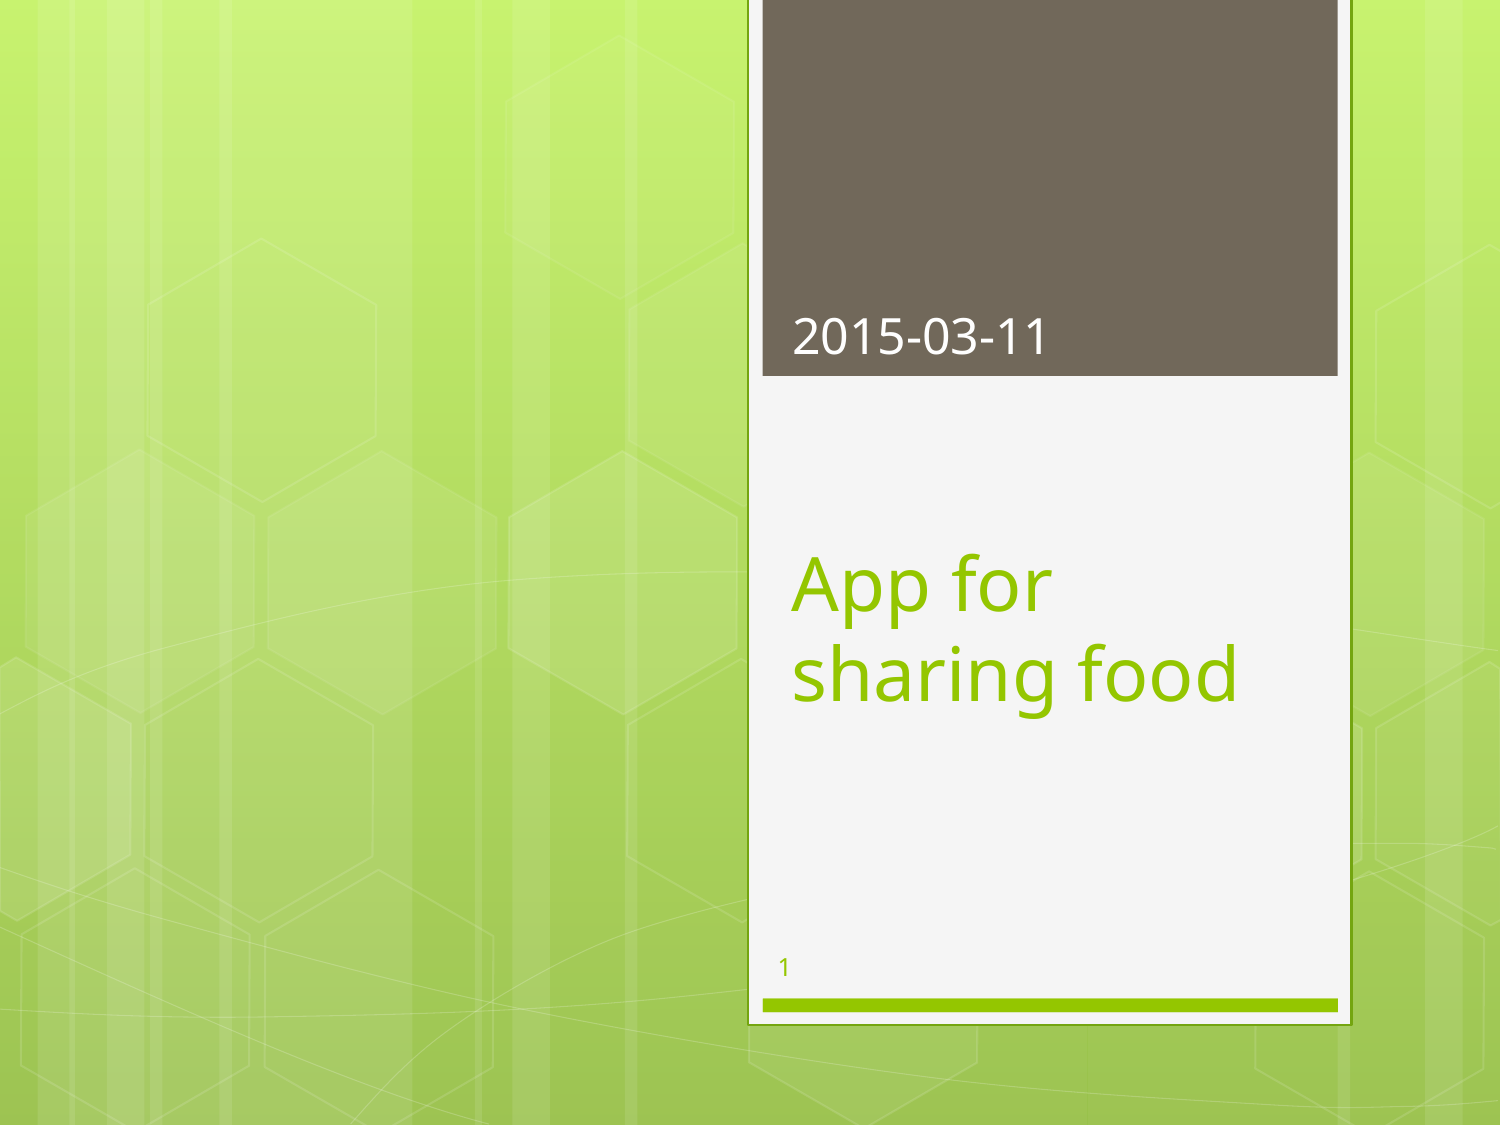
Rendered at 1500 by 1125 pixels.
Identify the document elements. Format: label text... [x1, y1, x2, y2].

slide_number 2015-03-11 [777, 248, 1128, 372]
slide_number <number> [762, 938, 869, 999]
title App for sharing food [776, 444, 1320, 724]
